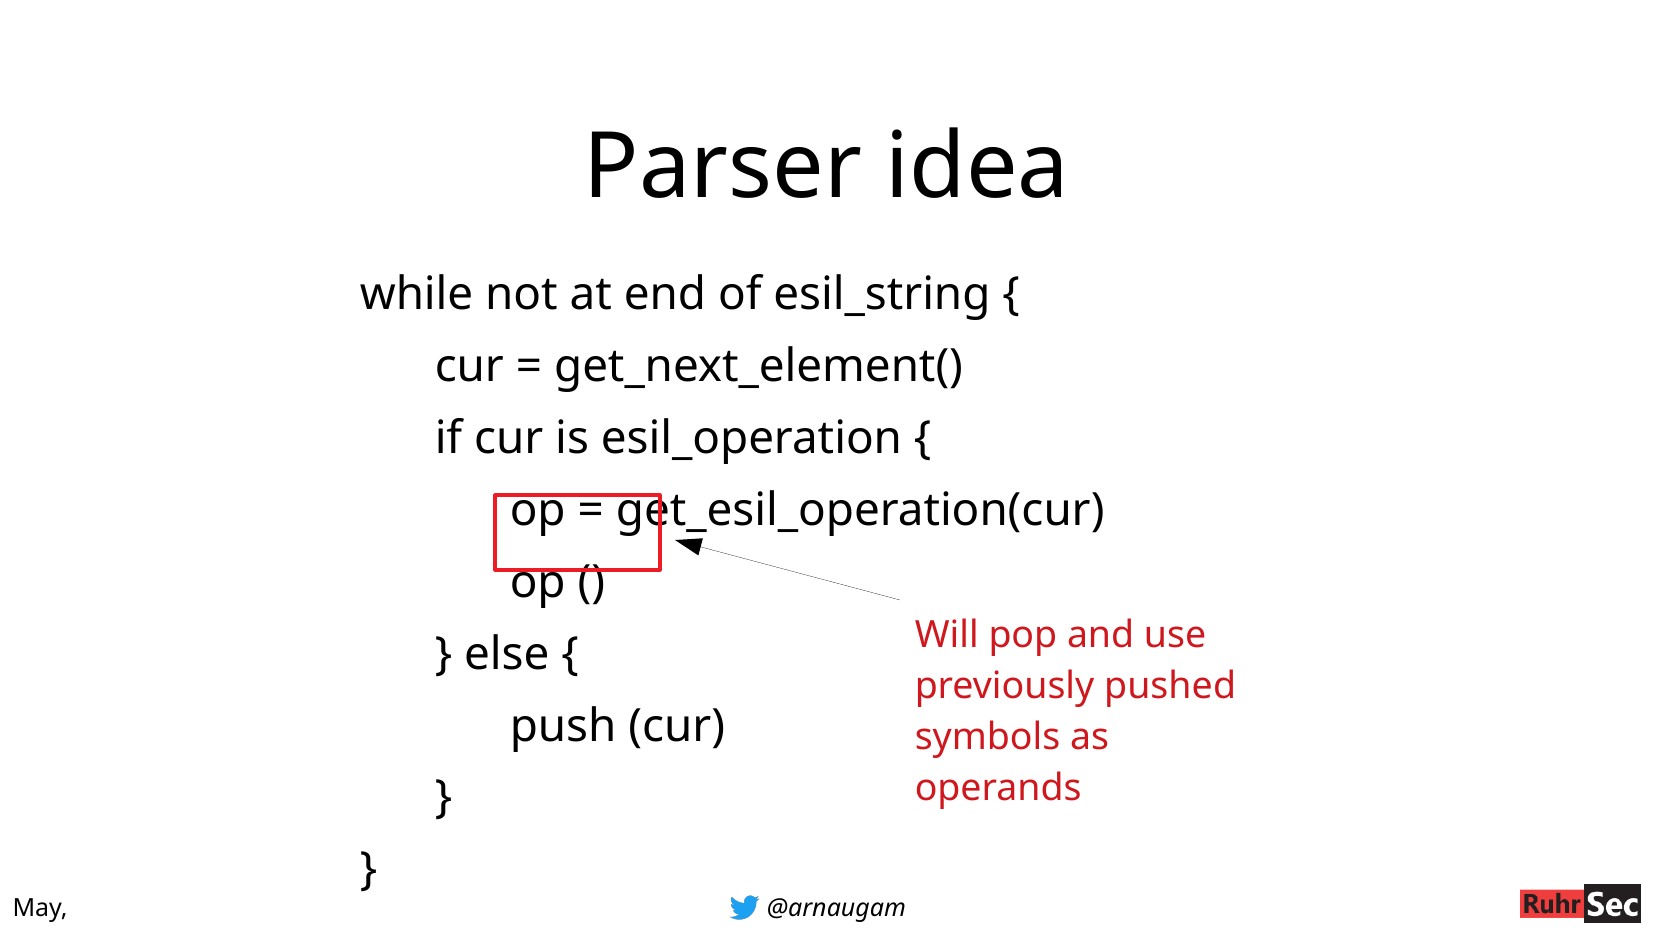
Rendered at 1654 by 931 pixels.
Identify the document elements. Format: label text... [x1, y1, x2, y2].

title Parser idea [82, 84, 1571, 240]
text_box Will pop and use previously pushed symbols as operands [900, 600, 1291, 750]
picture [721, 884, 768, 931]
picture [1520, 884, 1641, 923]
text_box while not at end of esil_string { cur = get_next_element() if cur is esil_operation { op = get_esil_operation(cur) op () } else { push (cur) } } [345, 244, 1295, 811]
